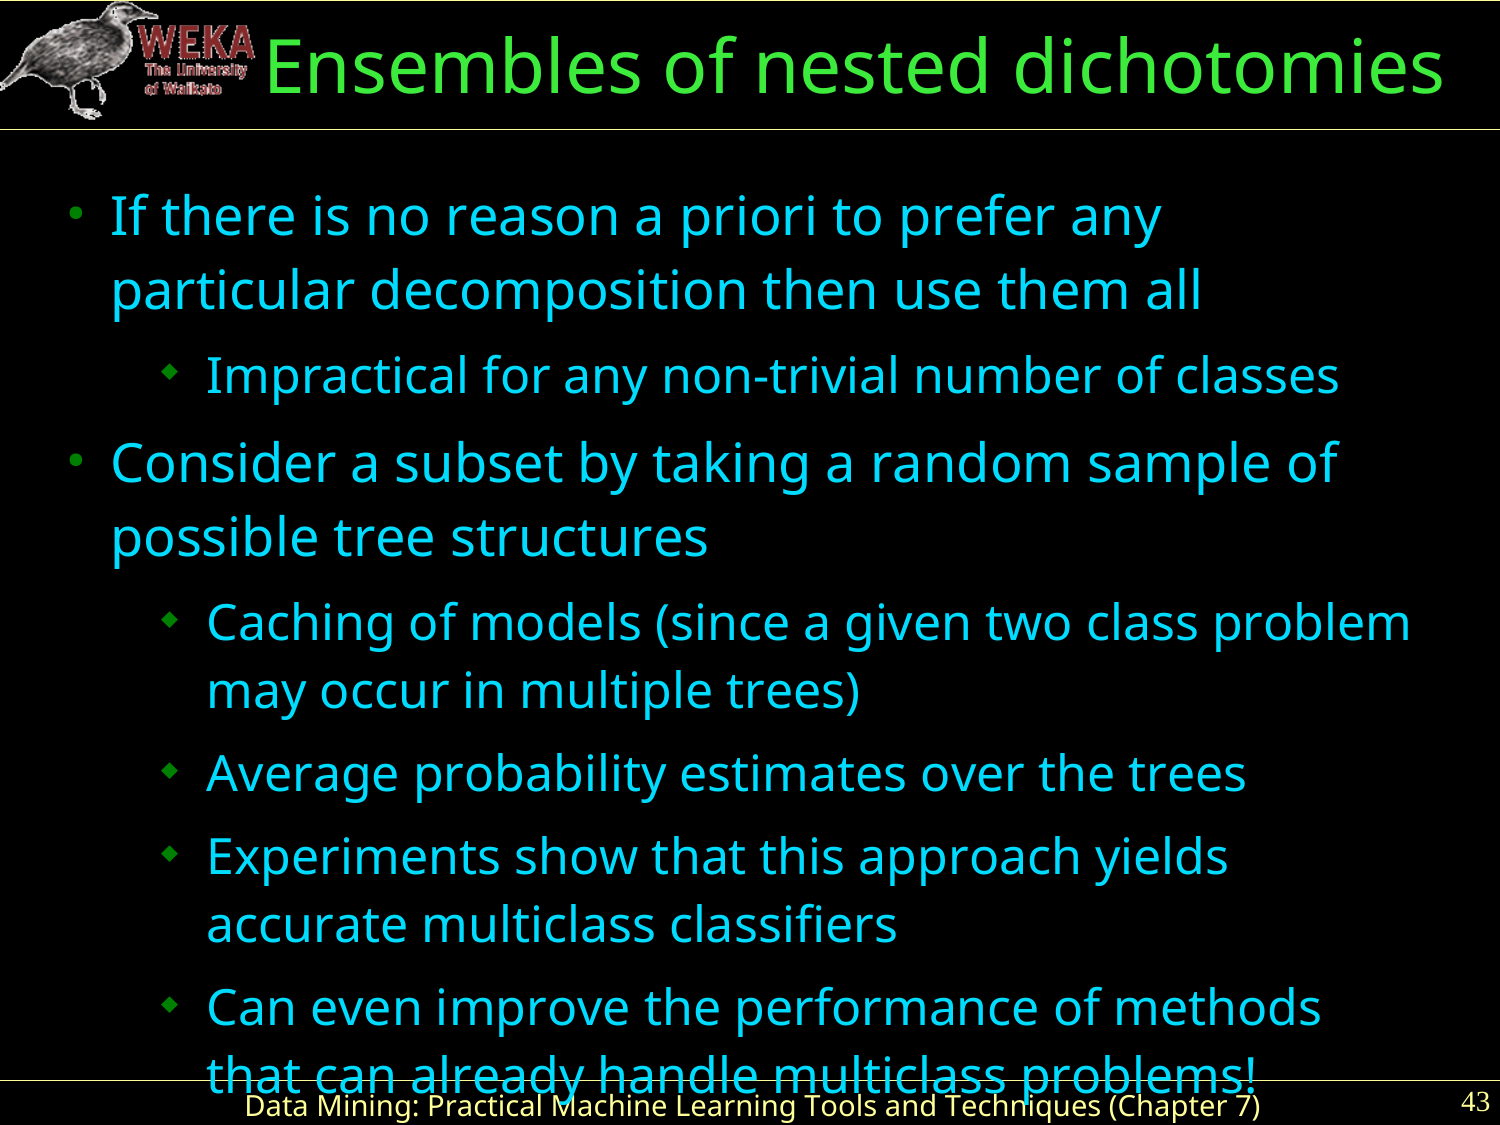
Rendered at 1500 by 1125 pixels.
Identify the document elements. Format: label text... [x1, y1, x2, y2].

title Ensembles of nested dichotomies [263, 0, 1500, 159]
picture [0, 1, 263, 129]
list If there is no reason a priori to prefer any particular decomposition then use them all Impractical for any non-trivial number of classes Consider a subset by taking a random sample of possible tree structures Caching of models (since a given two class problem may occur in multiple trees) Average probability estimates over the trees Experiments show that this approach yields accurate multiclass classifiers Can even improve the performance of methods that can already handle multiclass problems! [67, 177, 1418, 1093]
